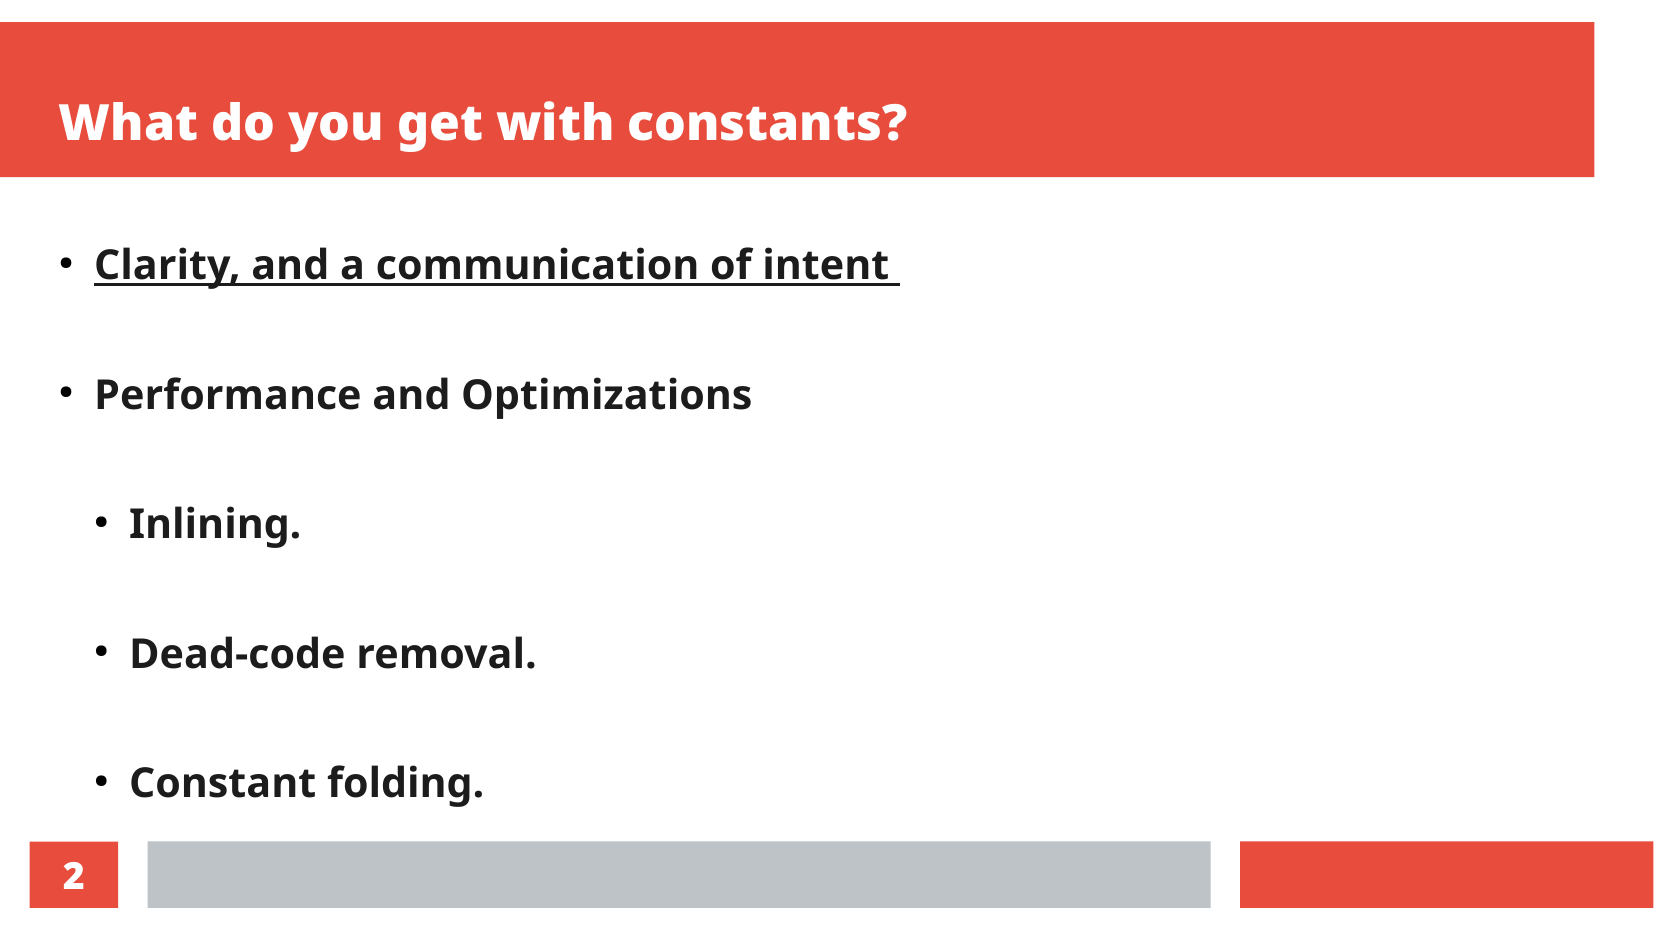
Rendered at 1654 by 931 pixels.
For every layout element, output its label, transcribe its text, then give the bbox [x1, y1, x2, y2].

title What do you get with constants? [59, 44, 1595, 156]
list Clarity, and a communication of intent Performance and Optimizations Inlining. Dead-code removal. Constant folding. [59, 180, 1565, 820]
